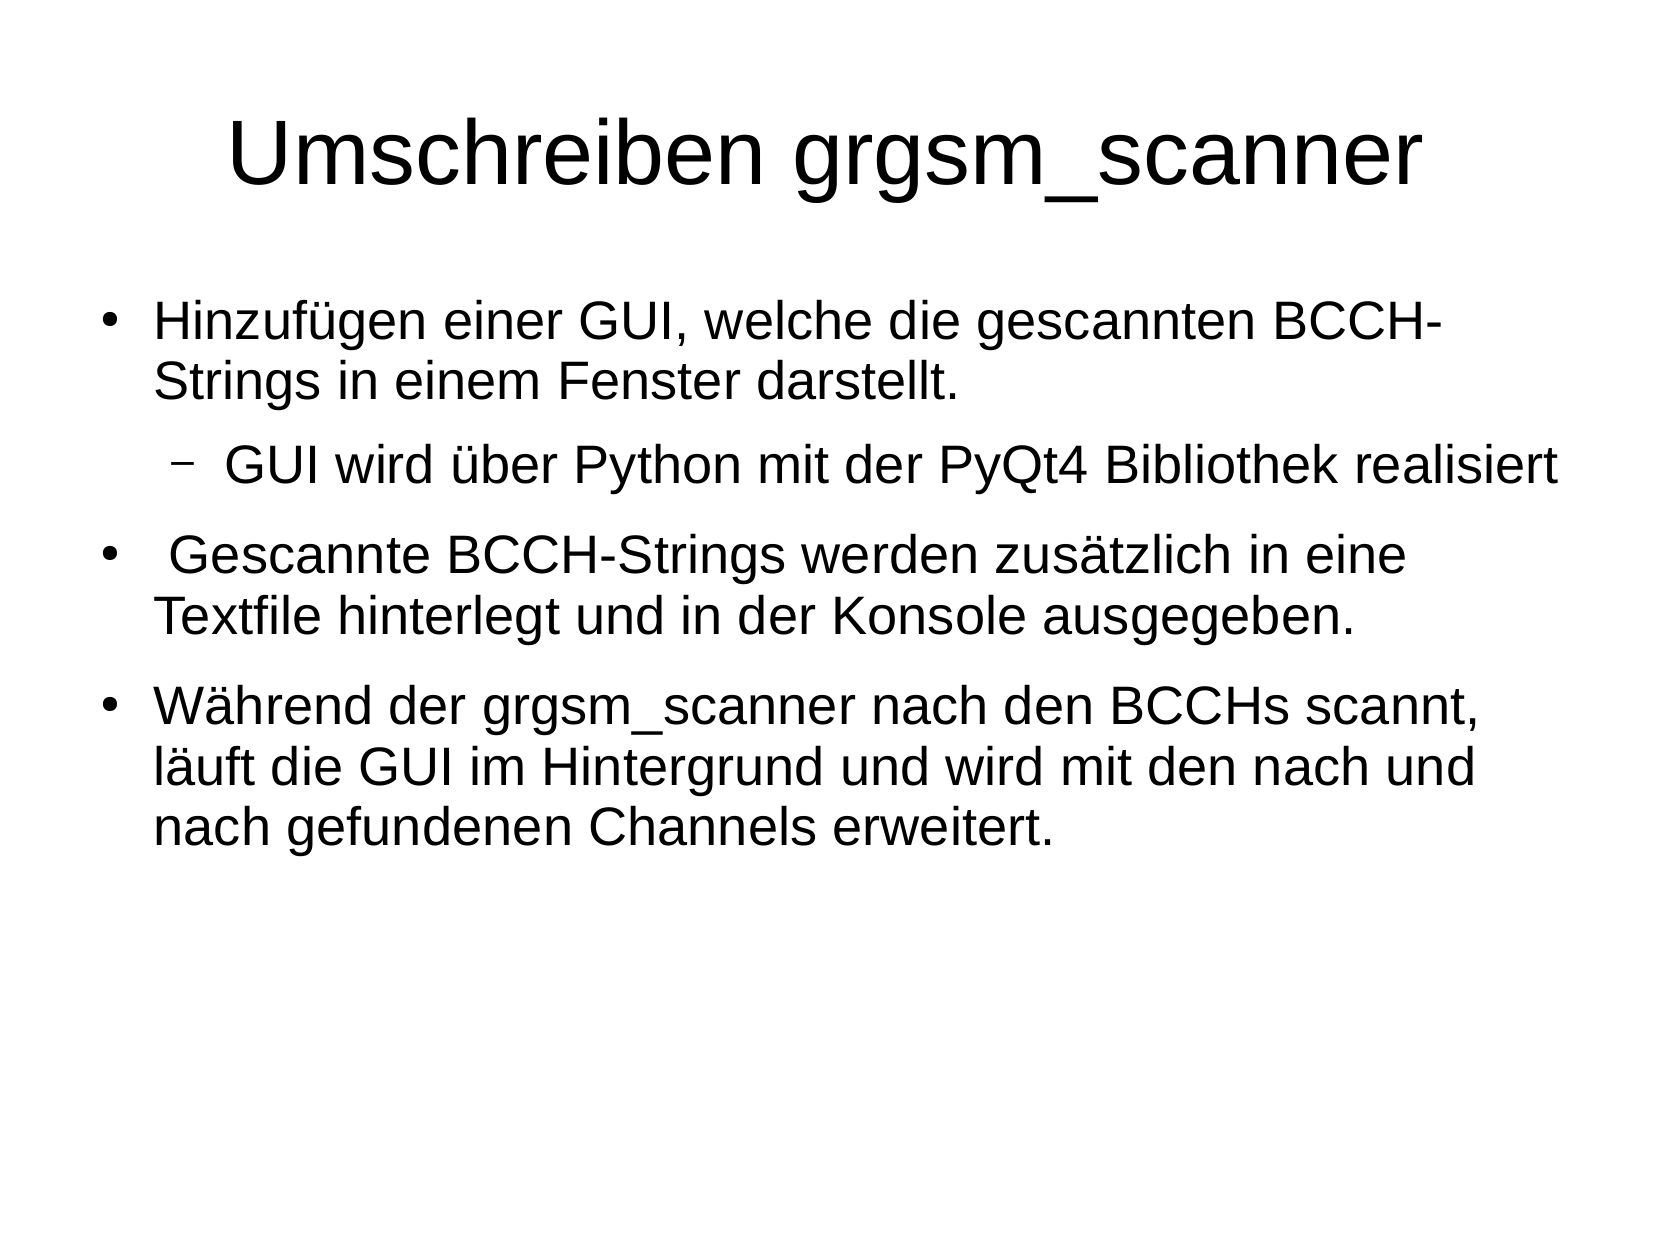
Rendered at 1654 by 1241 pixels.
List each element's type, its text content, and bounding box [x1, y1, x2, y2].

list Hinzufügen einer GUI, welche die gescannten BCCH-Strings in einem Fenster darstellt. GUI wird über Python mit der PyQt4 Bibliothek realisiert Gescannte BCCH-Strings werden zusätzlich in eine Textfile hinterlegt und in der Konsole ausgegeben. Während der grgsm_scanner nach den BCCHs scannt, läuft die GUI im Hintergrund und wird mit den nach und nach gefundenen Channels erweitert. [82, 290, 1571, 1010]
title Umschreiben grgsm_scanner [82, 49, 1571, 257]
